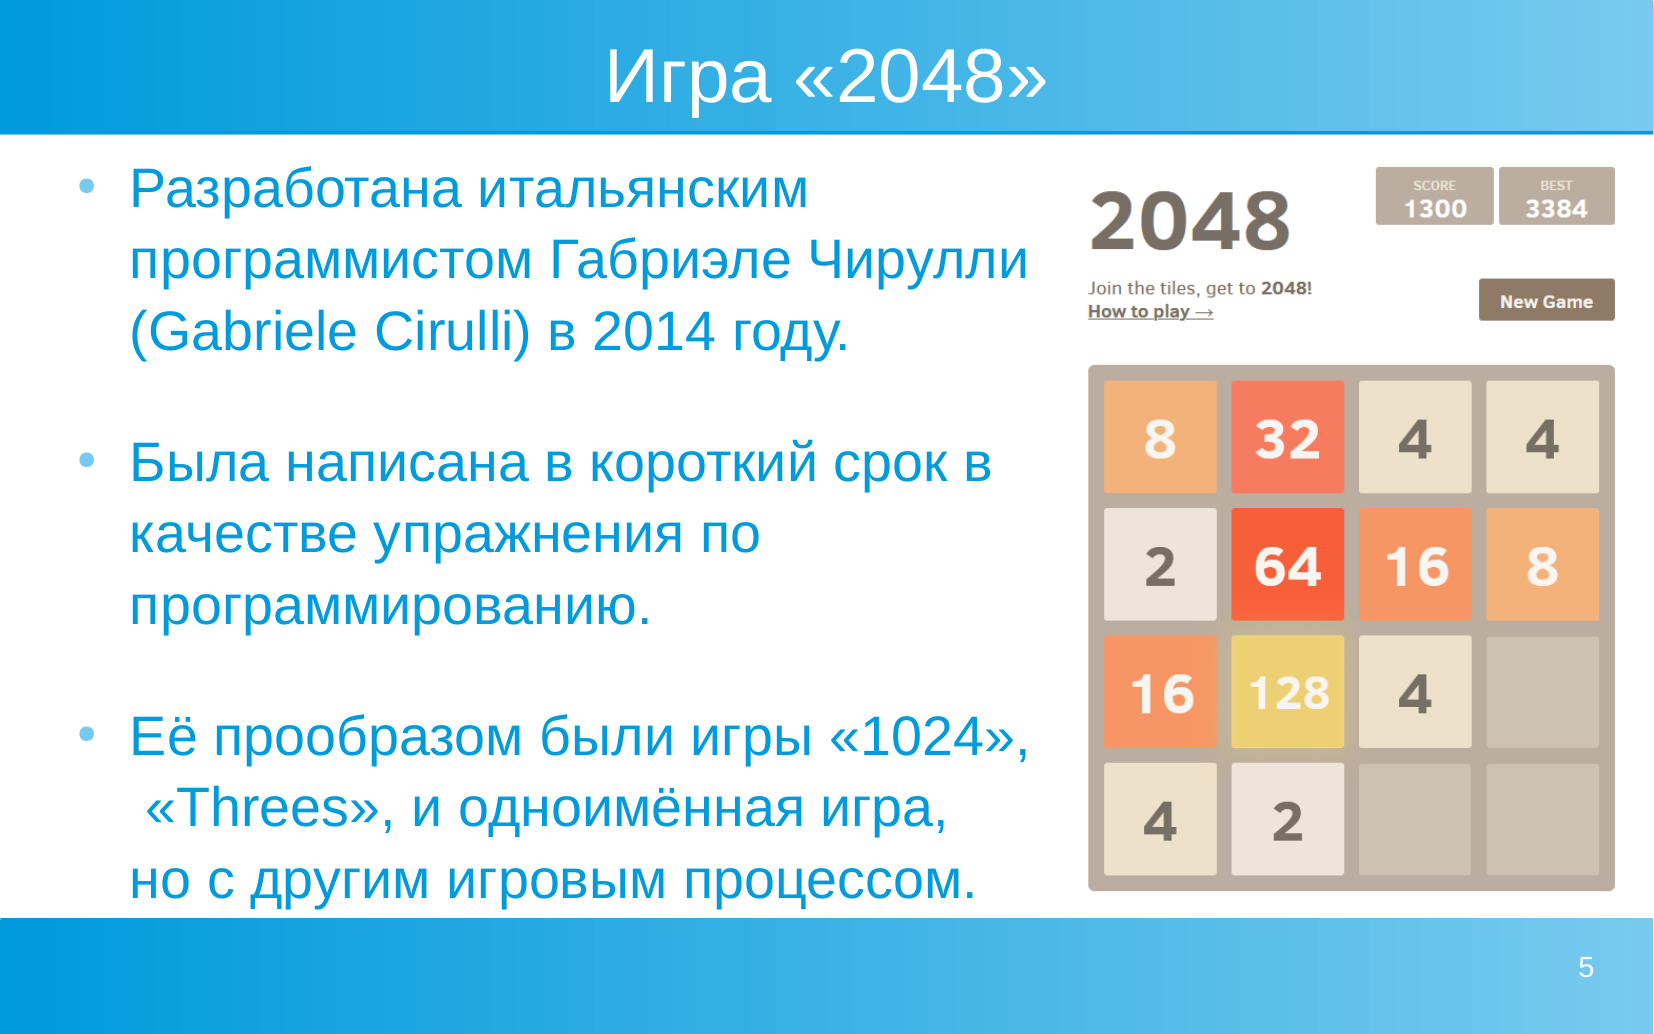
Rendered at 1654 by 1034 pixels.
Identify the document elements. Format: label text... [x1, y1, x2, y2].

title Игра «2048» [59, 32, 1595, 120]
list Разработана итальянским программистом Габриэле Чирулли (Gabriele Cirulli) в 2014 году. Была написана в короткий срок в качестве упражнения по программированию. Её прообразом были игры «1024», «Threes», и одноимённая игра, но с другим игровым процессом. [59, 147, 1034, 916]
picture [1062, 147, 1635, 907]
